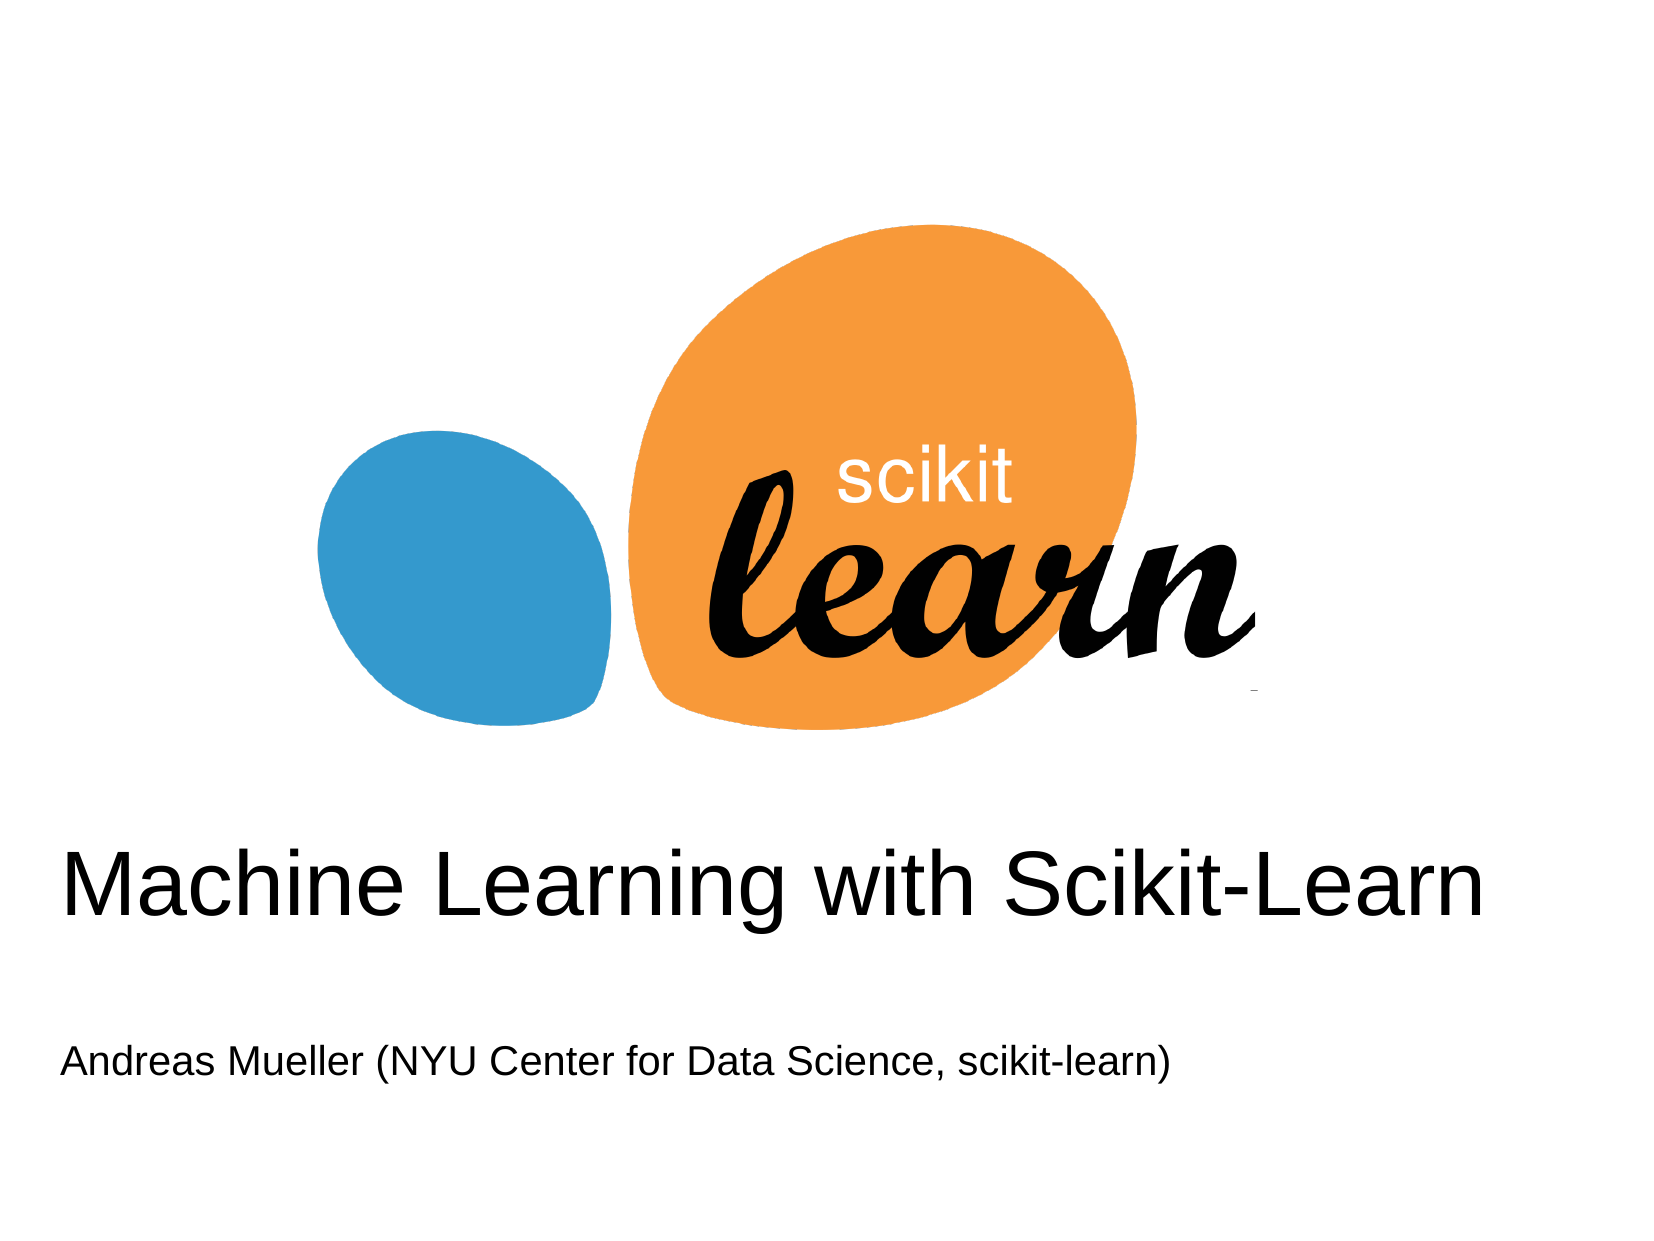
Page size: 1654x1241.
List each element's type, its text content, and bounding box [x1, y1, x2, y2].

title Machine Learning with Scikit-Learn Andreas Mueller (NYU Center for Data Science, scikit-learn) [60, 832, 1549, 1085]
picture [296, 104, 1276, 761]
